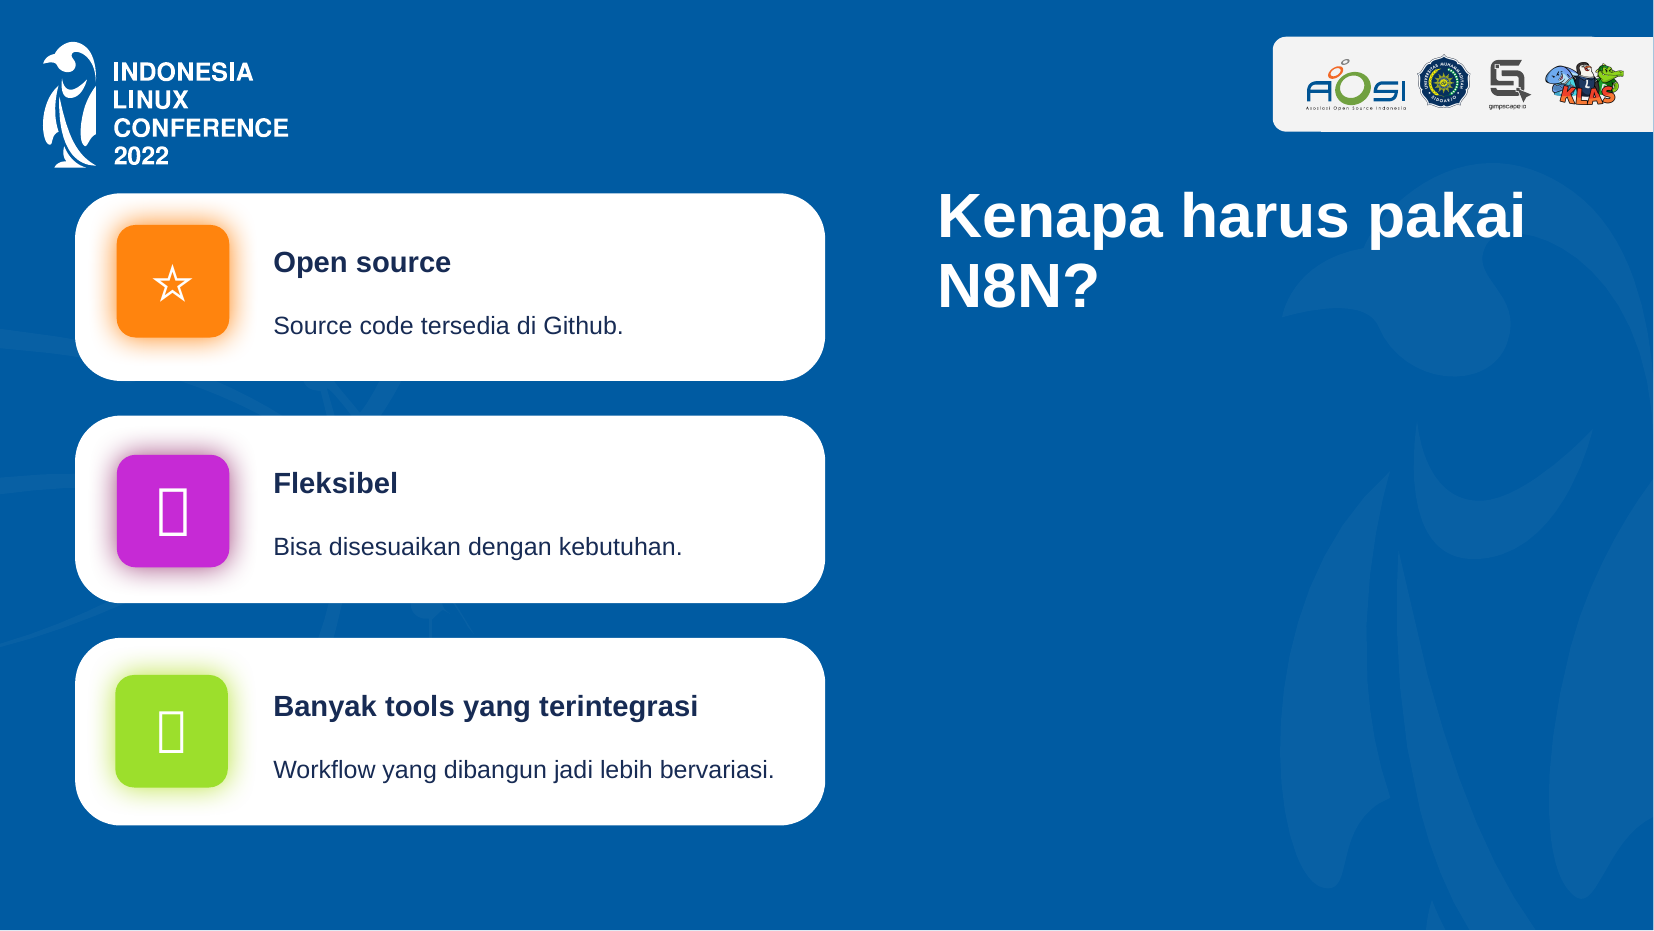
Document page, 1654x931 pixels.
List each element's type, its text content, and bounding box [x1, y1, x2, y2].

title Kenapa harus pakai N8N? [937, 181, 1651, 376]
picture [1545, 62, 1624, 105]
picture [1417, 54, 1471, 108]
text_box Fleksibel Bisa disesuaikan dengan kebutuhan. [237, 453, 788, 576]
text_box Banyak tools yang terintegrasi Workflow yang dibangun jadi lebih bervariasi. [237, 676, 788, 798]
text_box  [116, 454, 230, 568]
text_box Open source Source code tersedia di Github. [237, 232, 788, 354]
text_box  [115, 674, 228, 788]
text_box ⭐ [116, 224, 230, 338]
text_box [75, 193, 826, 381]
text_box [75, 415, 826, 604]
text_box [75, 637, 826, 826]
